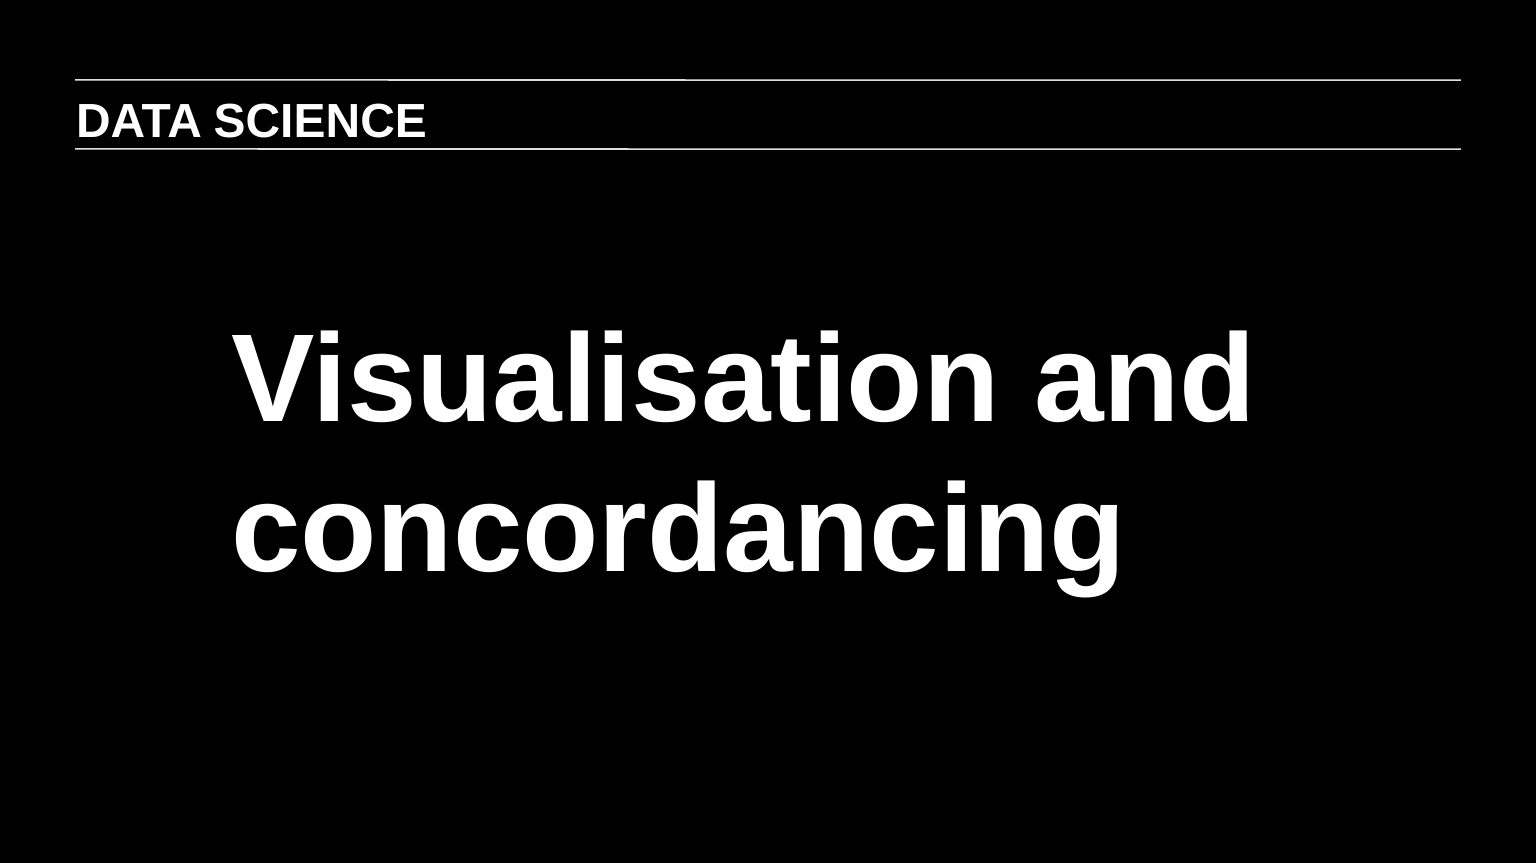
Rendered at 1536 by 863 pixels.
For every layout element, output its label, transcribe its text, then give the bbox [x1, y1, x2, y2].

list DATA SCIENCE [60, 81, 1111, 184]
title Visualisation and concordancing [220, 178, 1475, 716]
